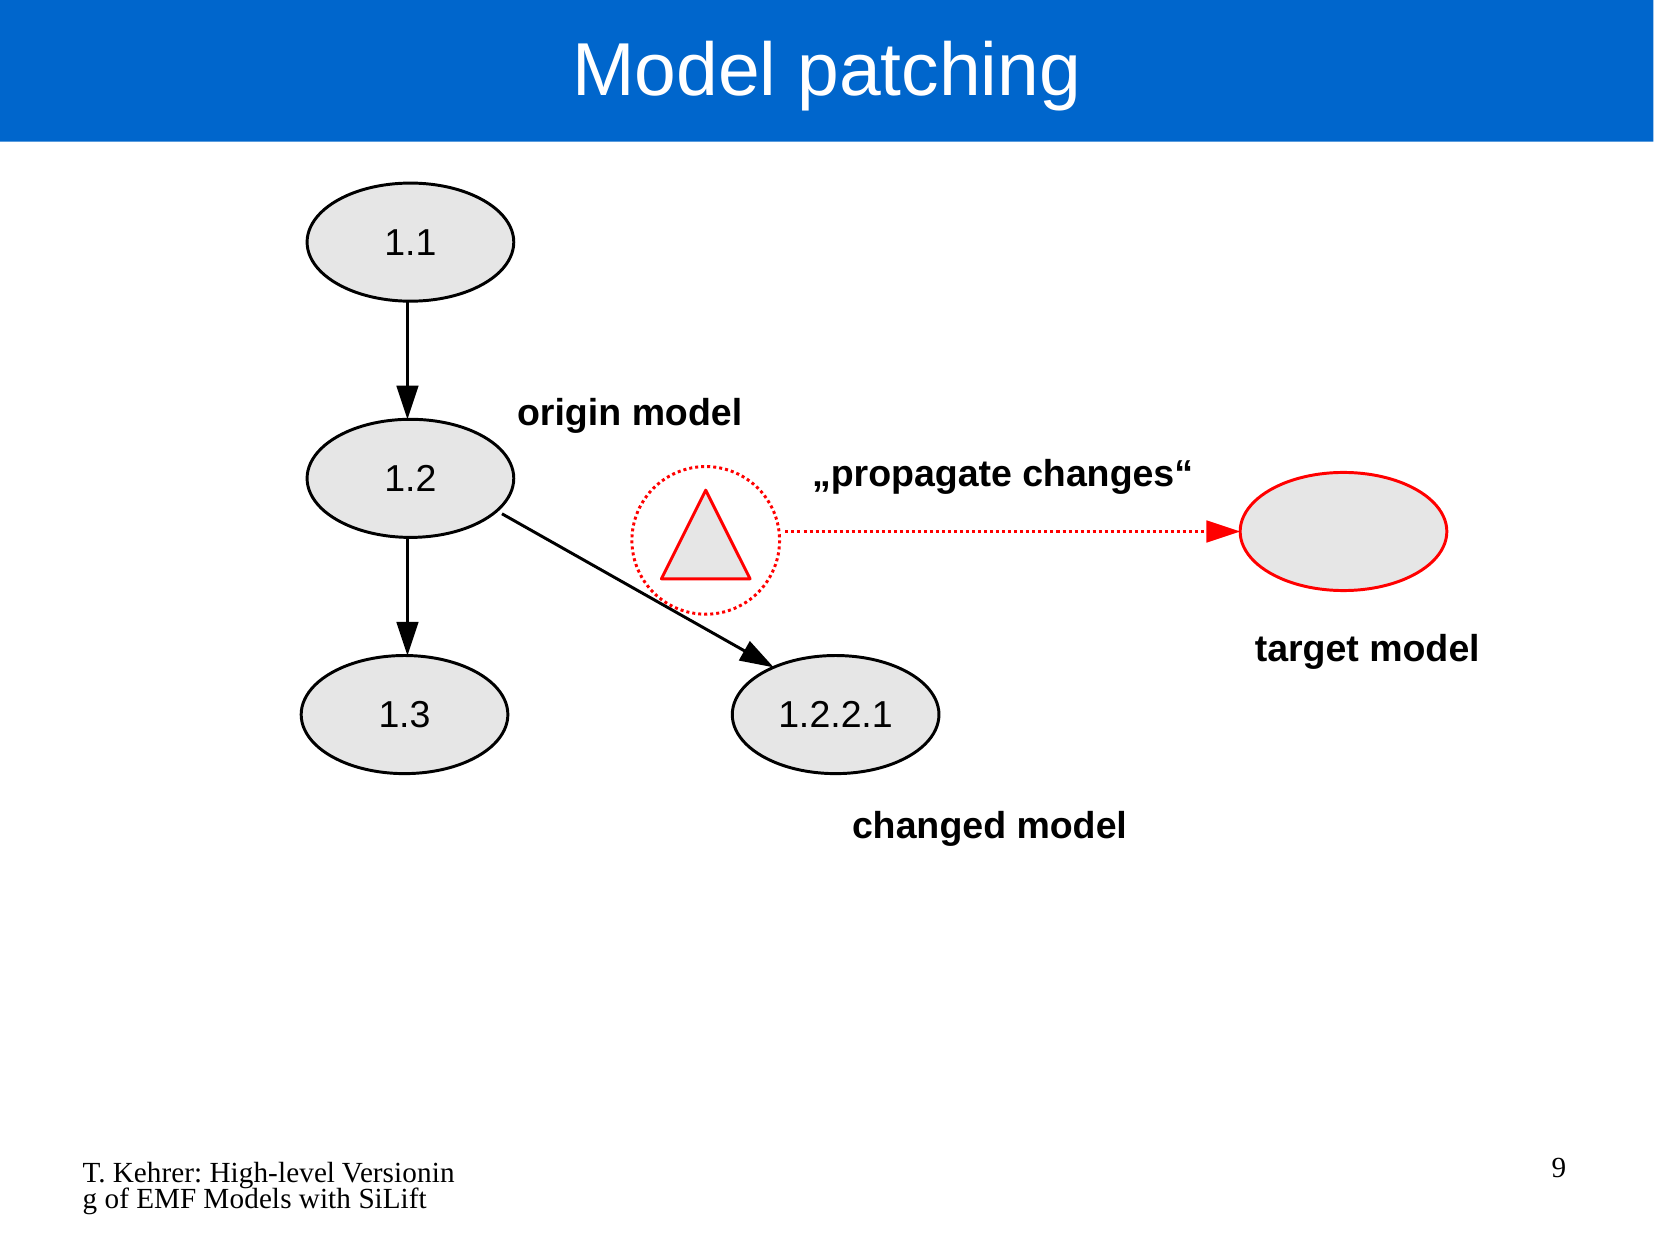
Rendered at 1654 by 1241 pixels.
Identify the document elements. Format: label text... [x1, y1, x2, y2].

text_box origin model [502, 383, 758, 443]
title Model patching [0, 0, 1654, 142]
text_box changed model [837, 797, 1143, 857]
text_box 1.2.2.1 [732, 655, 939, 774]
text_box „propagate changes“ [797, 445, 1209, 502]
text_box 1.1 [307, 183, 514, 302]
text_box 1.2 [307, 419, 514, 538]
text_box 1.3 [301, 655, 508, 774]
text_box target model [1240, 620, 1495, 680]
text_box [1240, 472, 1447, 591]
text_box [661, 490, 751, 579]
